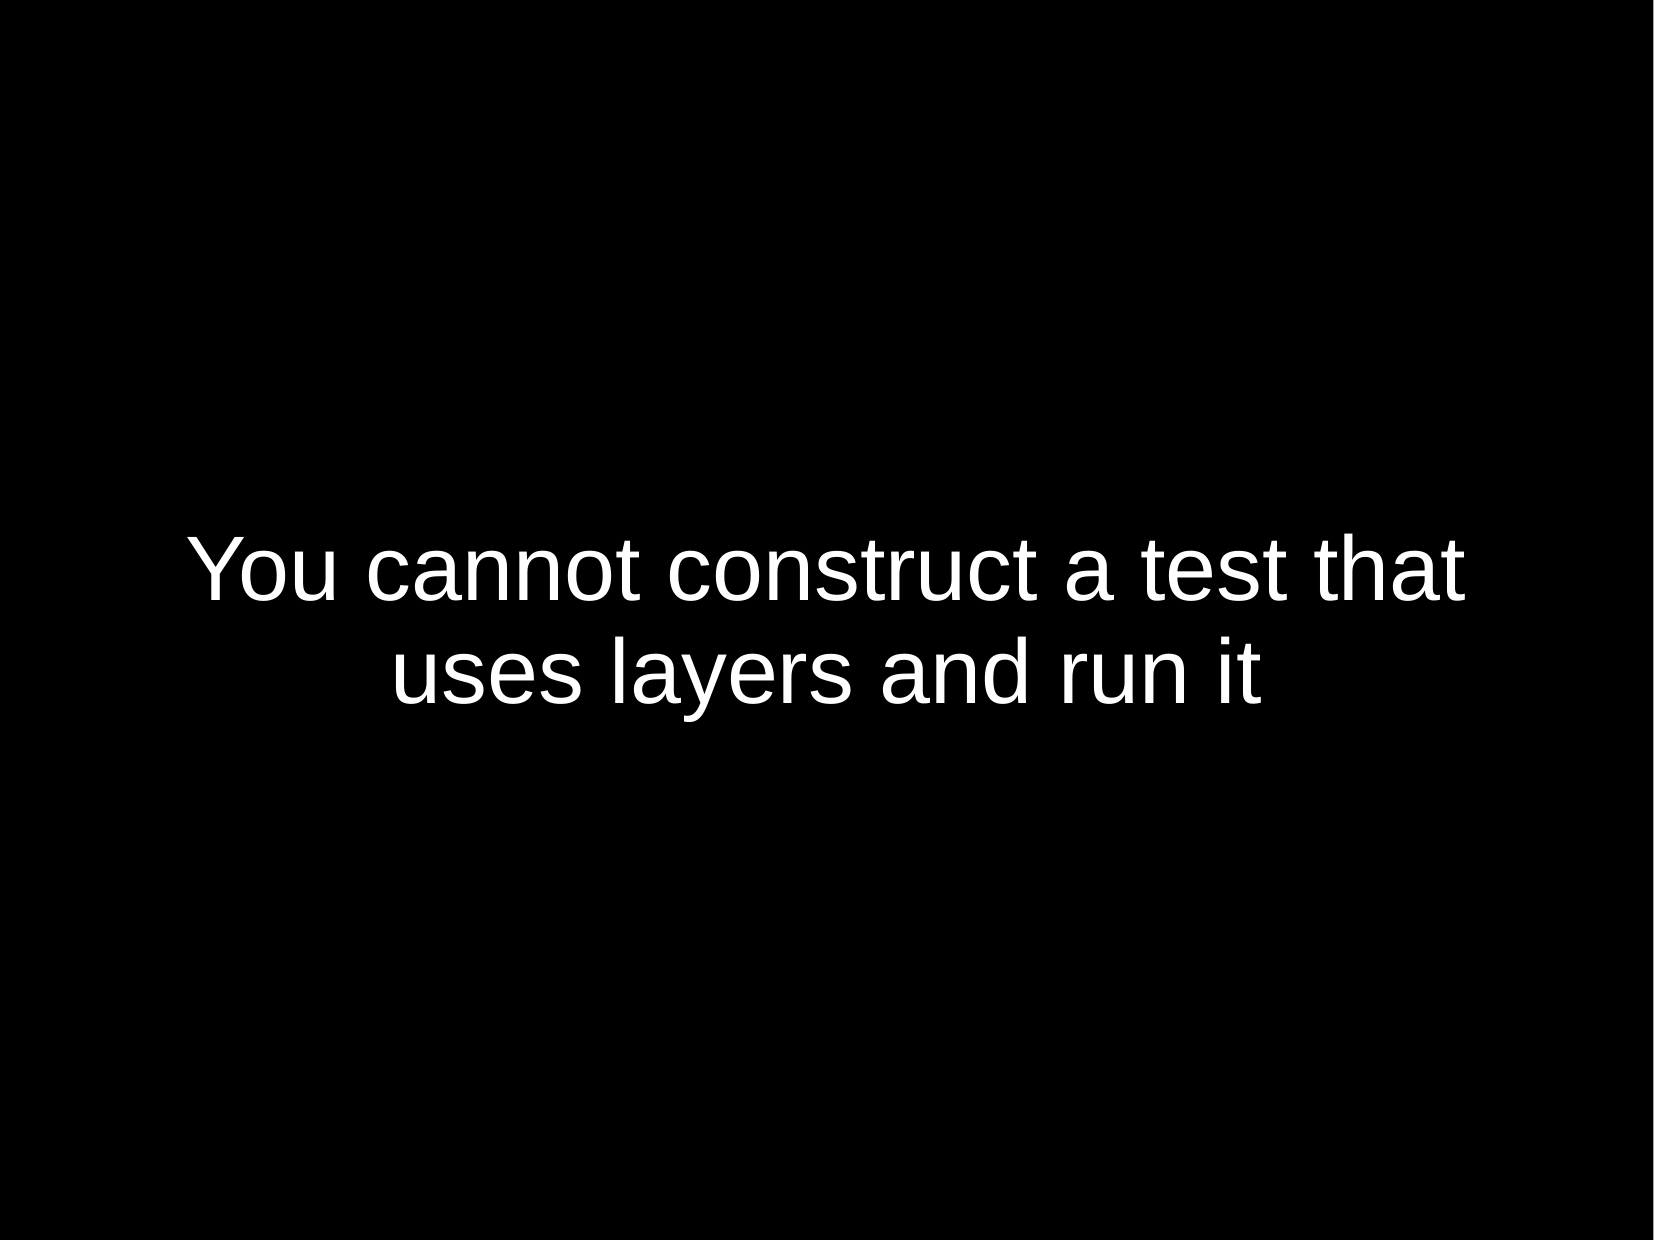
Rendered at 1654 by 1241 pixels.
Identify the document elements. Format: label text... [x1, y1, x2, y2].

title You cannot construct a test that uses layers and run it [82, 517, 1571, 723]
